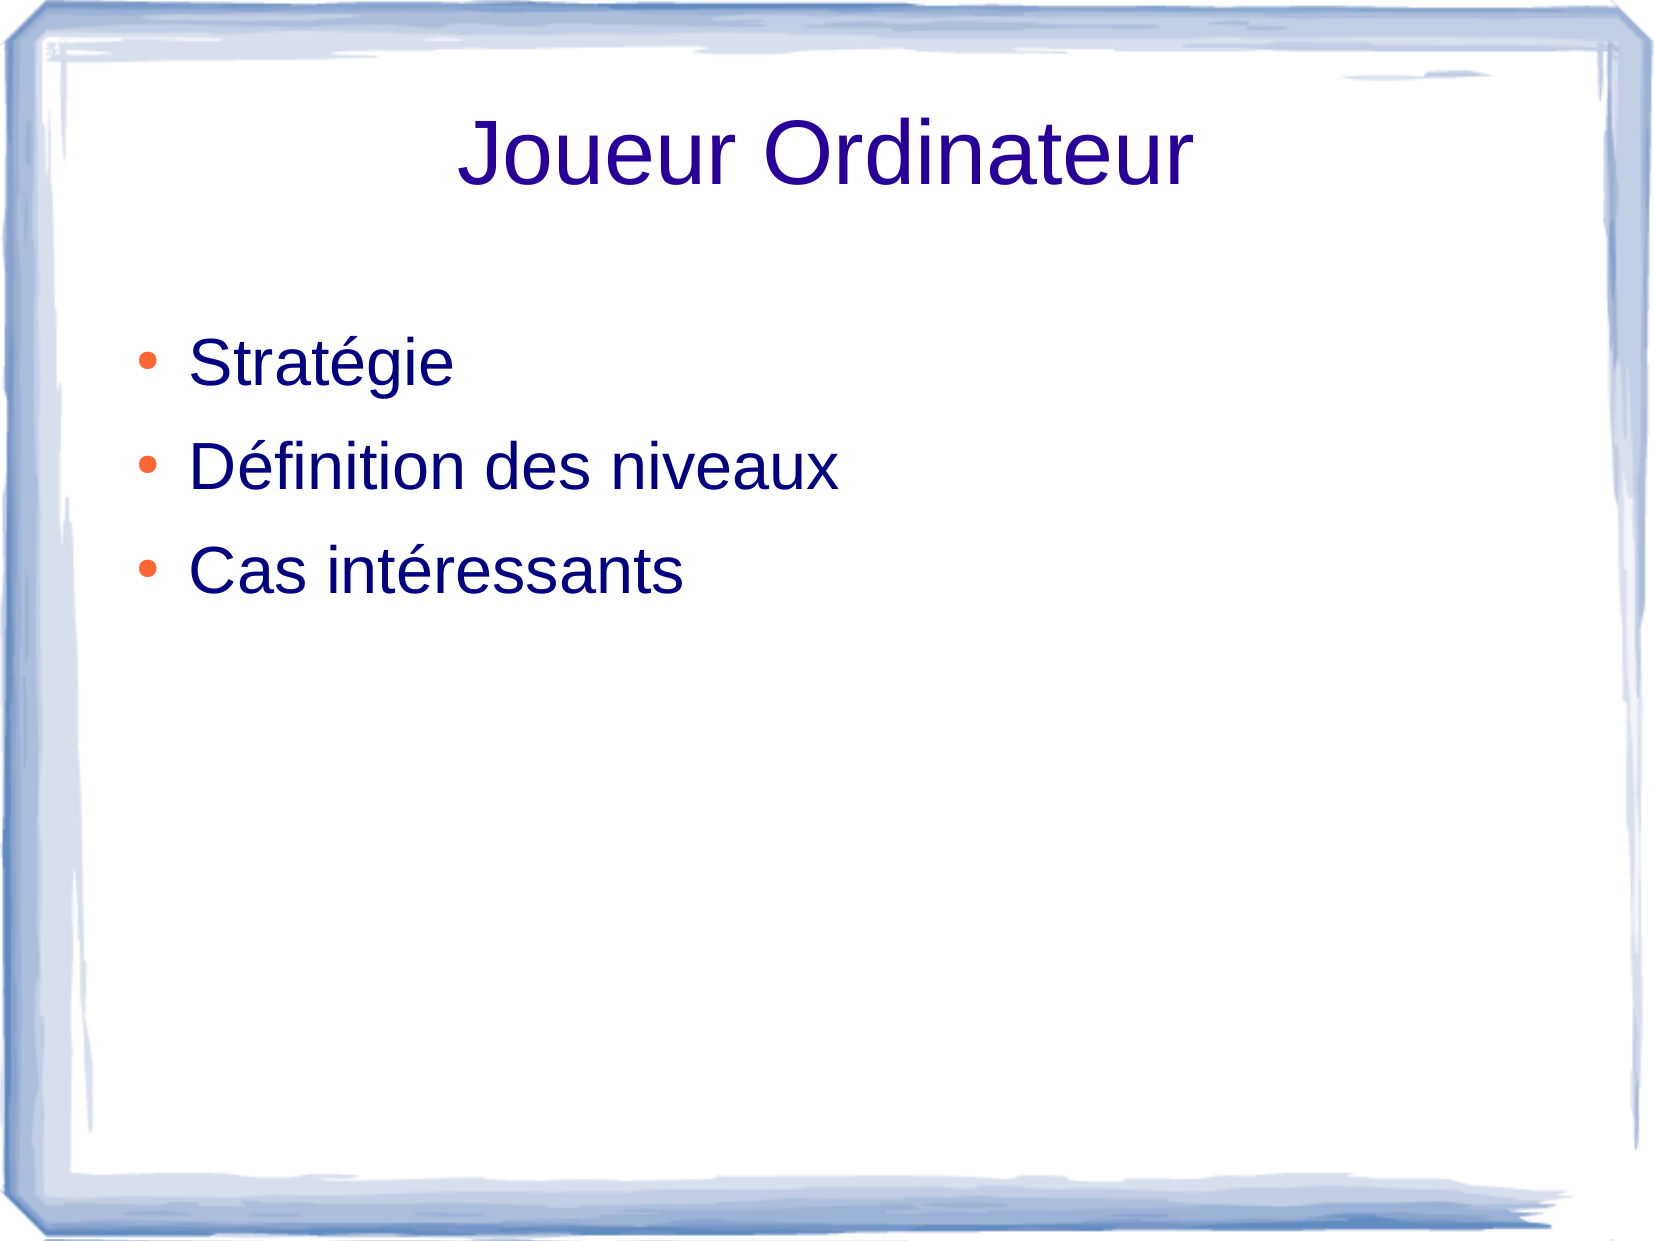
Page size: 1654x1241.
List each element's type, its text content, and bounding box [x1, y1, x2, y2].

list Stratégie Définition des niveaux Cas intéressants [118, 324, 1571, 1030]
picture [0, 0, 1654, 1241]
title Joueur Ordinateur [82, 49, 1571, 257]
